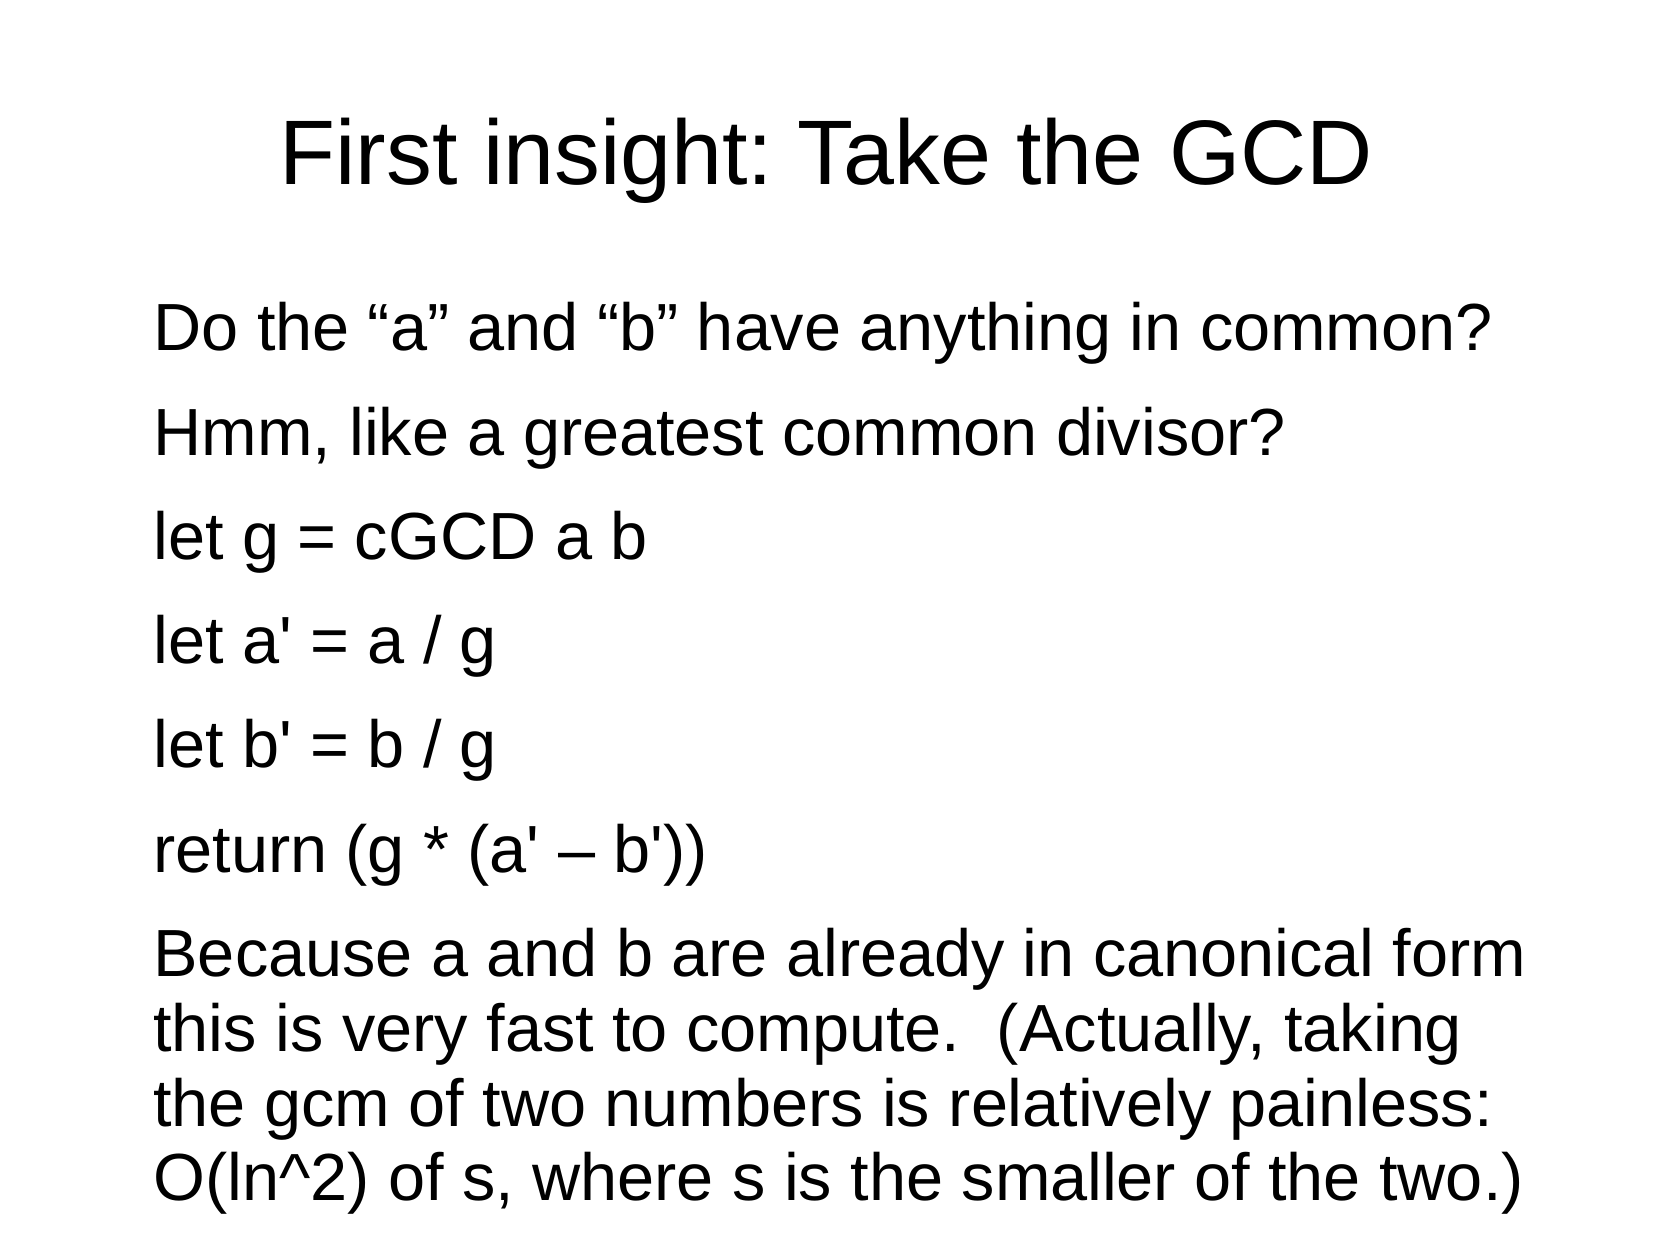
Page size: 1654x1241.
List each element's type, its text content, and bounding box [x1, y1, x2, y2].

title First insight: Take the GCD [82, 49, 1571, 257]
list Do the “a” and “b” have anything in common? Hmm, like a greatest common divisor? let g = cGCD a b let a' = a / g let b' = b / g return (g * (a' – b')) Because a and b are already in canonical form this is very fast to compute. (Actually, taking the gcm of two numbers is relatively painless: O(ln^2) of s, where s is the smaller of the two.) [82, 290, 1571, 1010]
